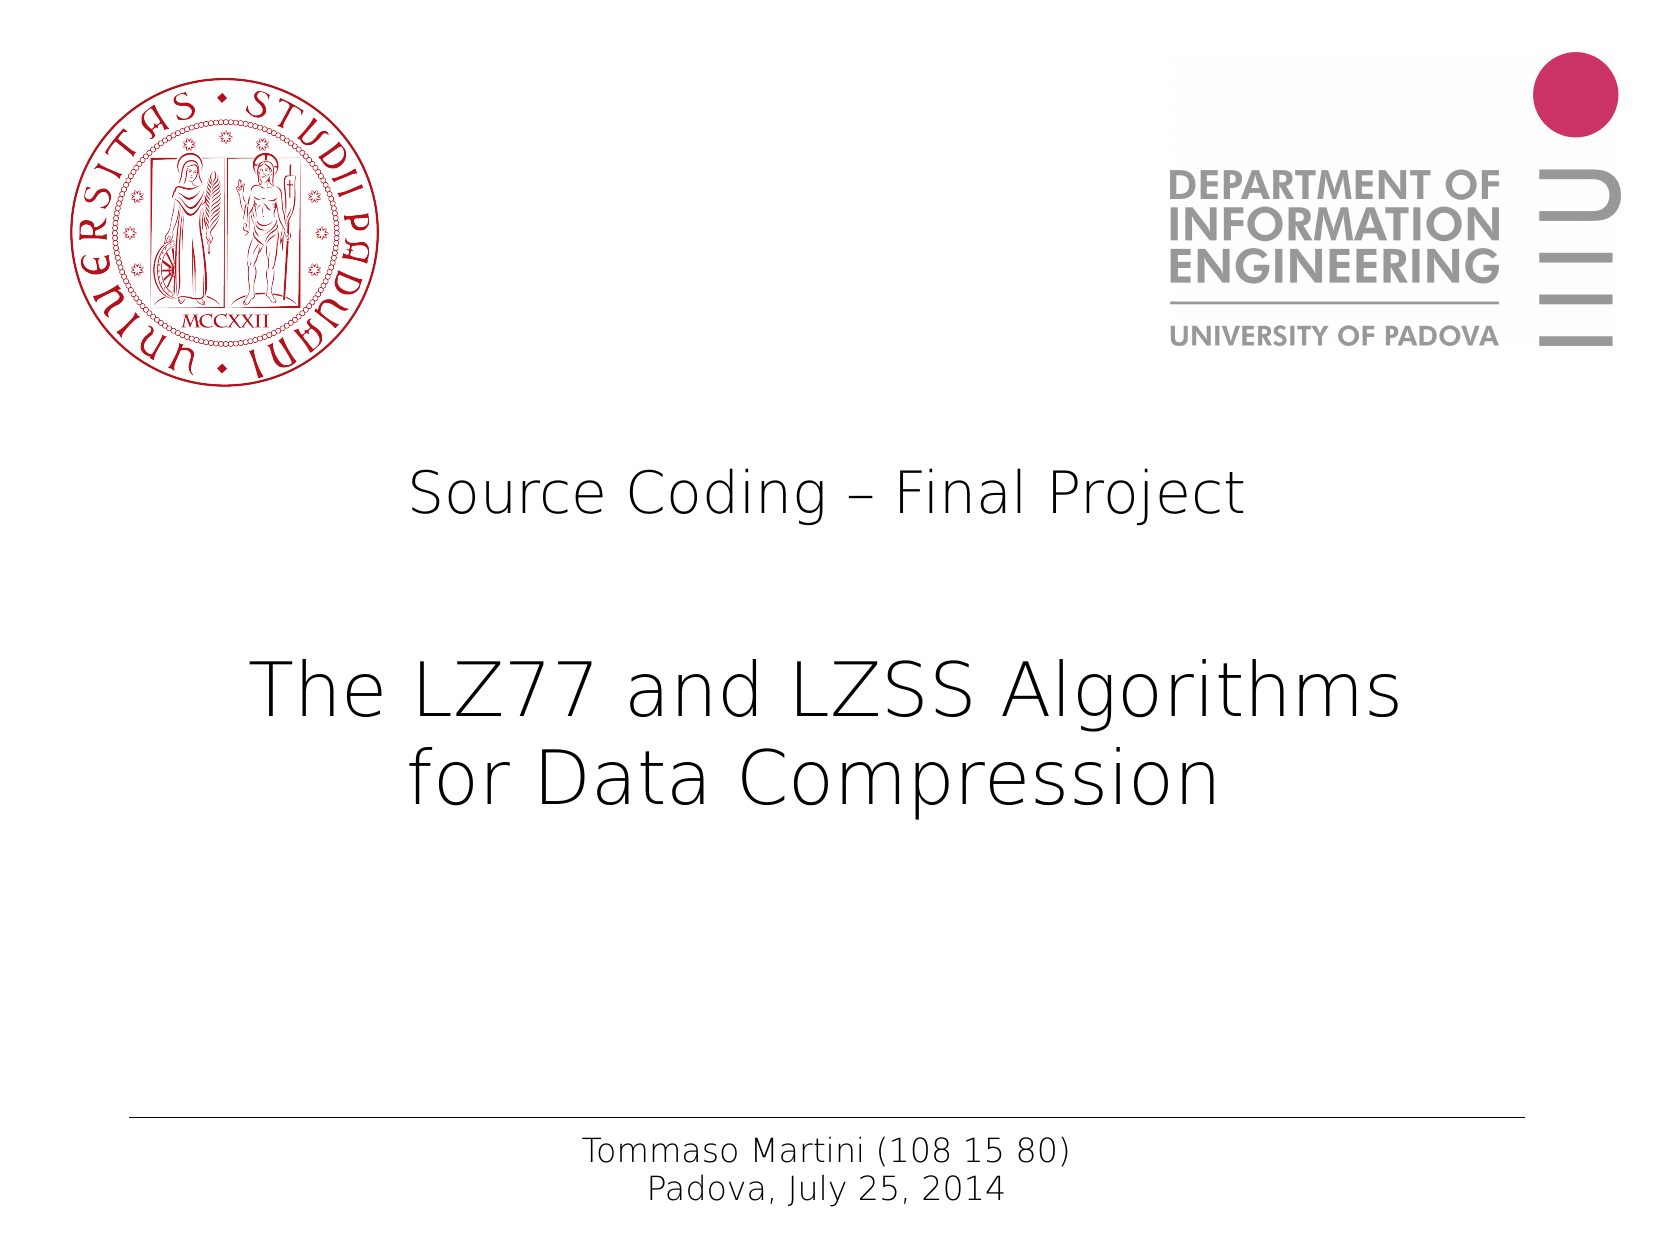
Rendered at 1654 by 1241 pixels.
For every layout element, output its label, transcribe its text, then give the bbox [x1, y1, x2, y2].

text_box Source Coding – Final Project [189, 452, 1465, 535]
text_box Tommaso Martini (108 15 80) Padova, July 25, 2014 [301, 1124, 1352, 1216]
picture [68, 74, 381, 389]
text_box The LZ77 and LZSS Algorithms for Data Compression [174, 639, 1480, 830]
picture [1170, 52, 1621, 346]
